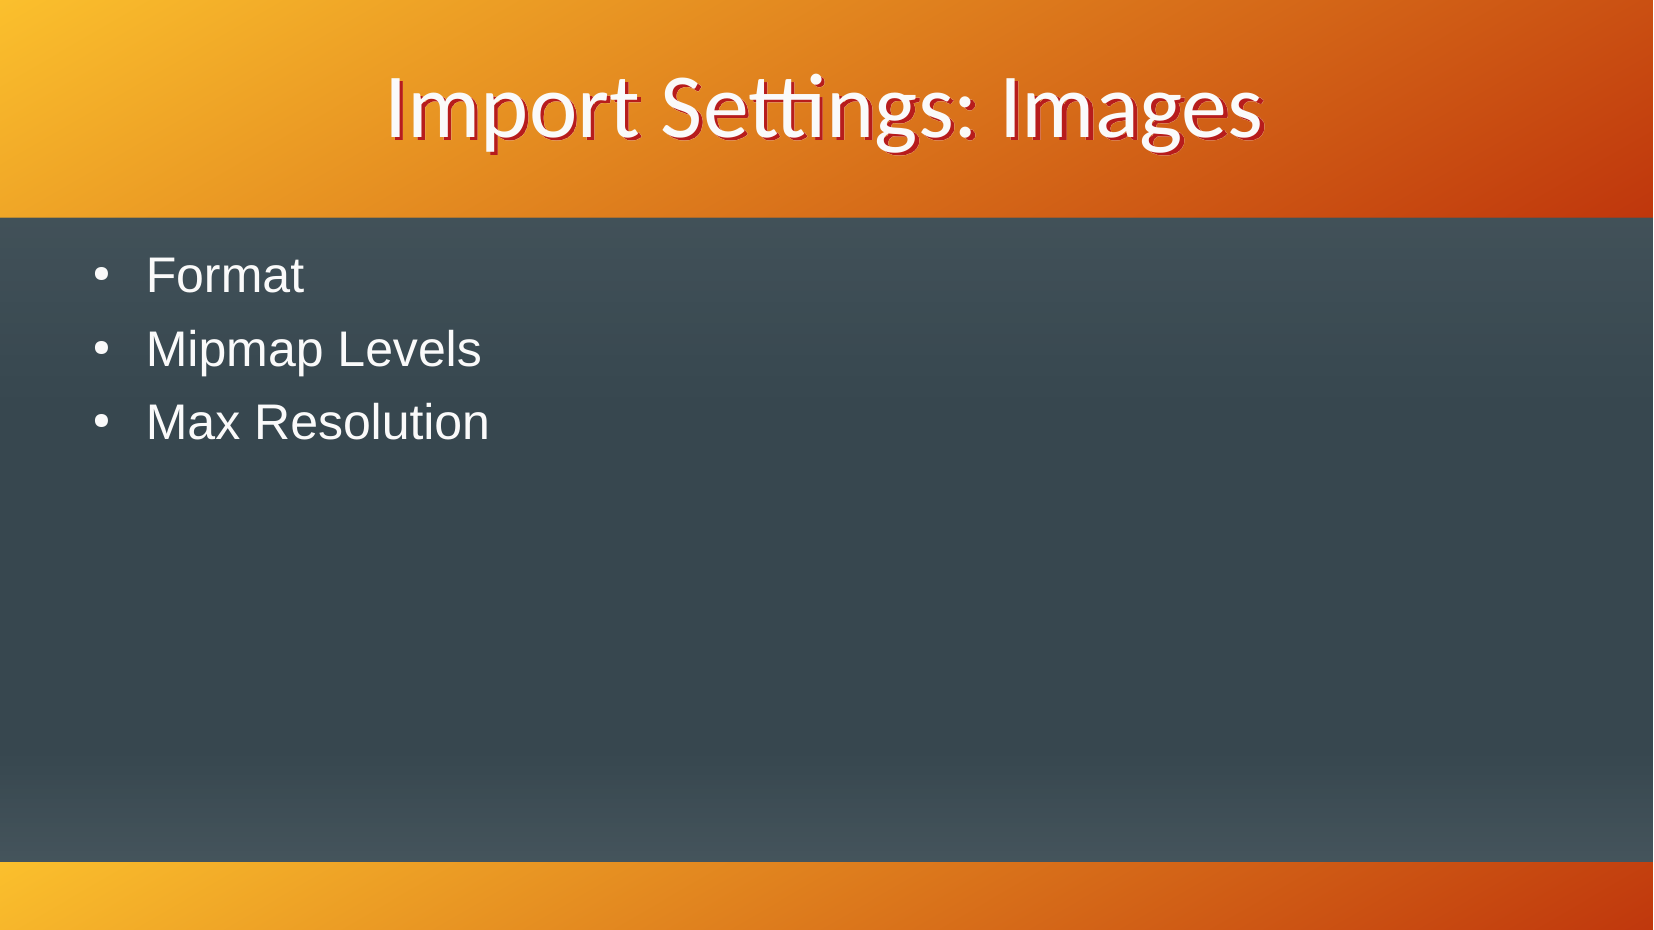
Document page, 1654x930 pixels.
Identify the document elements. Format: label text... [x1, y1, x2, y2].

title Import Settings: Images [74, 37, 1575, 193]
list Format Mipmap Levels Max Resolution [75, 247, 1575, 826]
